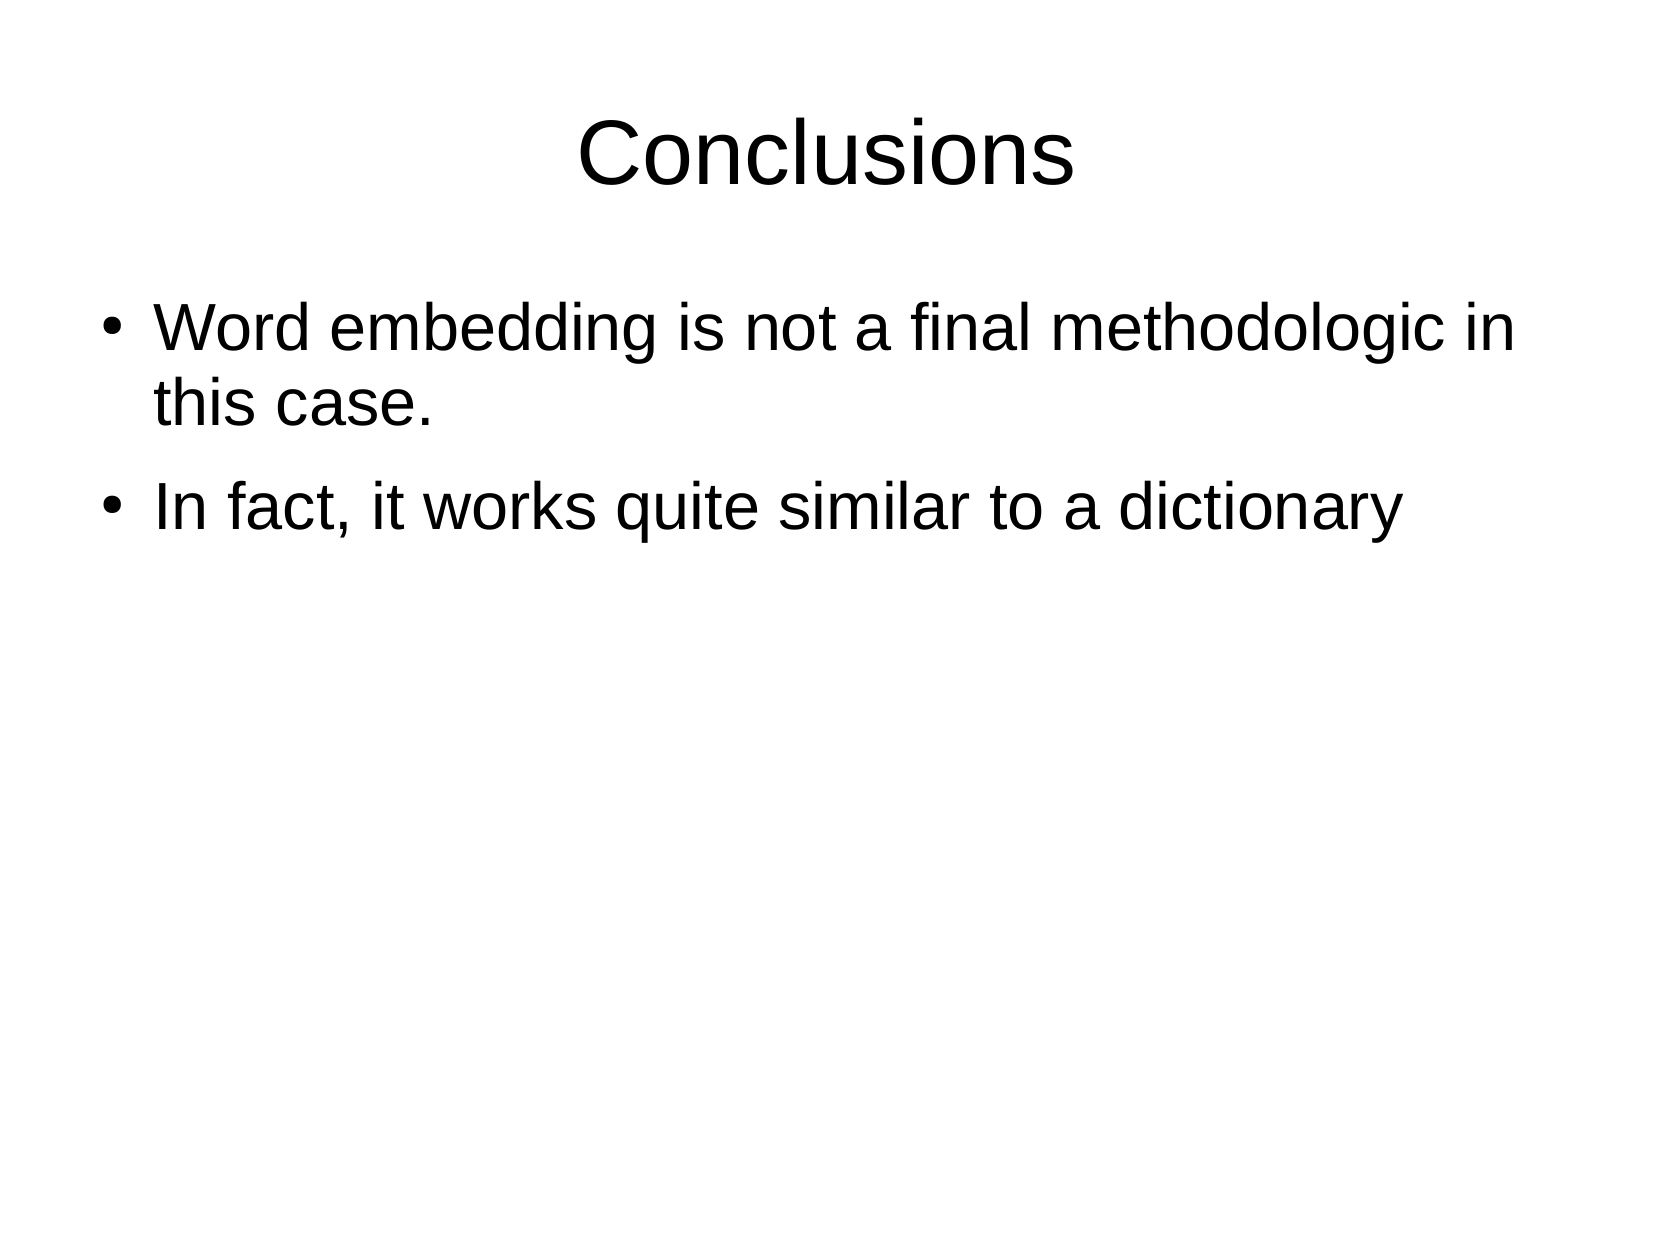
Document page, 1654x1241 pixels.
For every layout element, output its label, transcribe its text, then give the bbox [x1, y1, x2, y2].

list Word embedding is not a final methodologic in this case. In fact, it works quite similar to a dictionary [82, 290, 1571, 1010]
title Conclusions [82, 49, 1571, 257]
